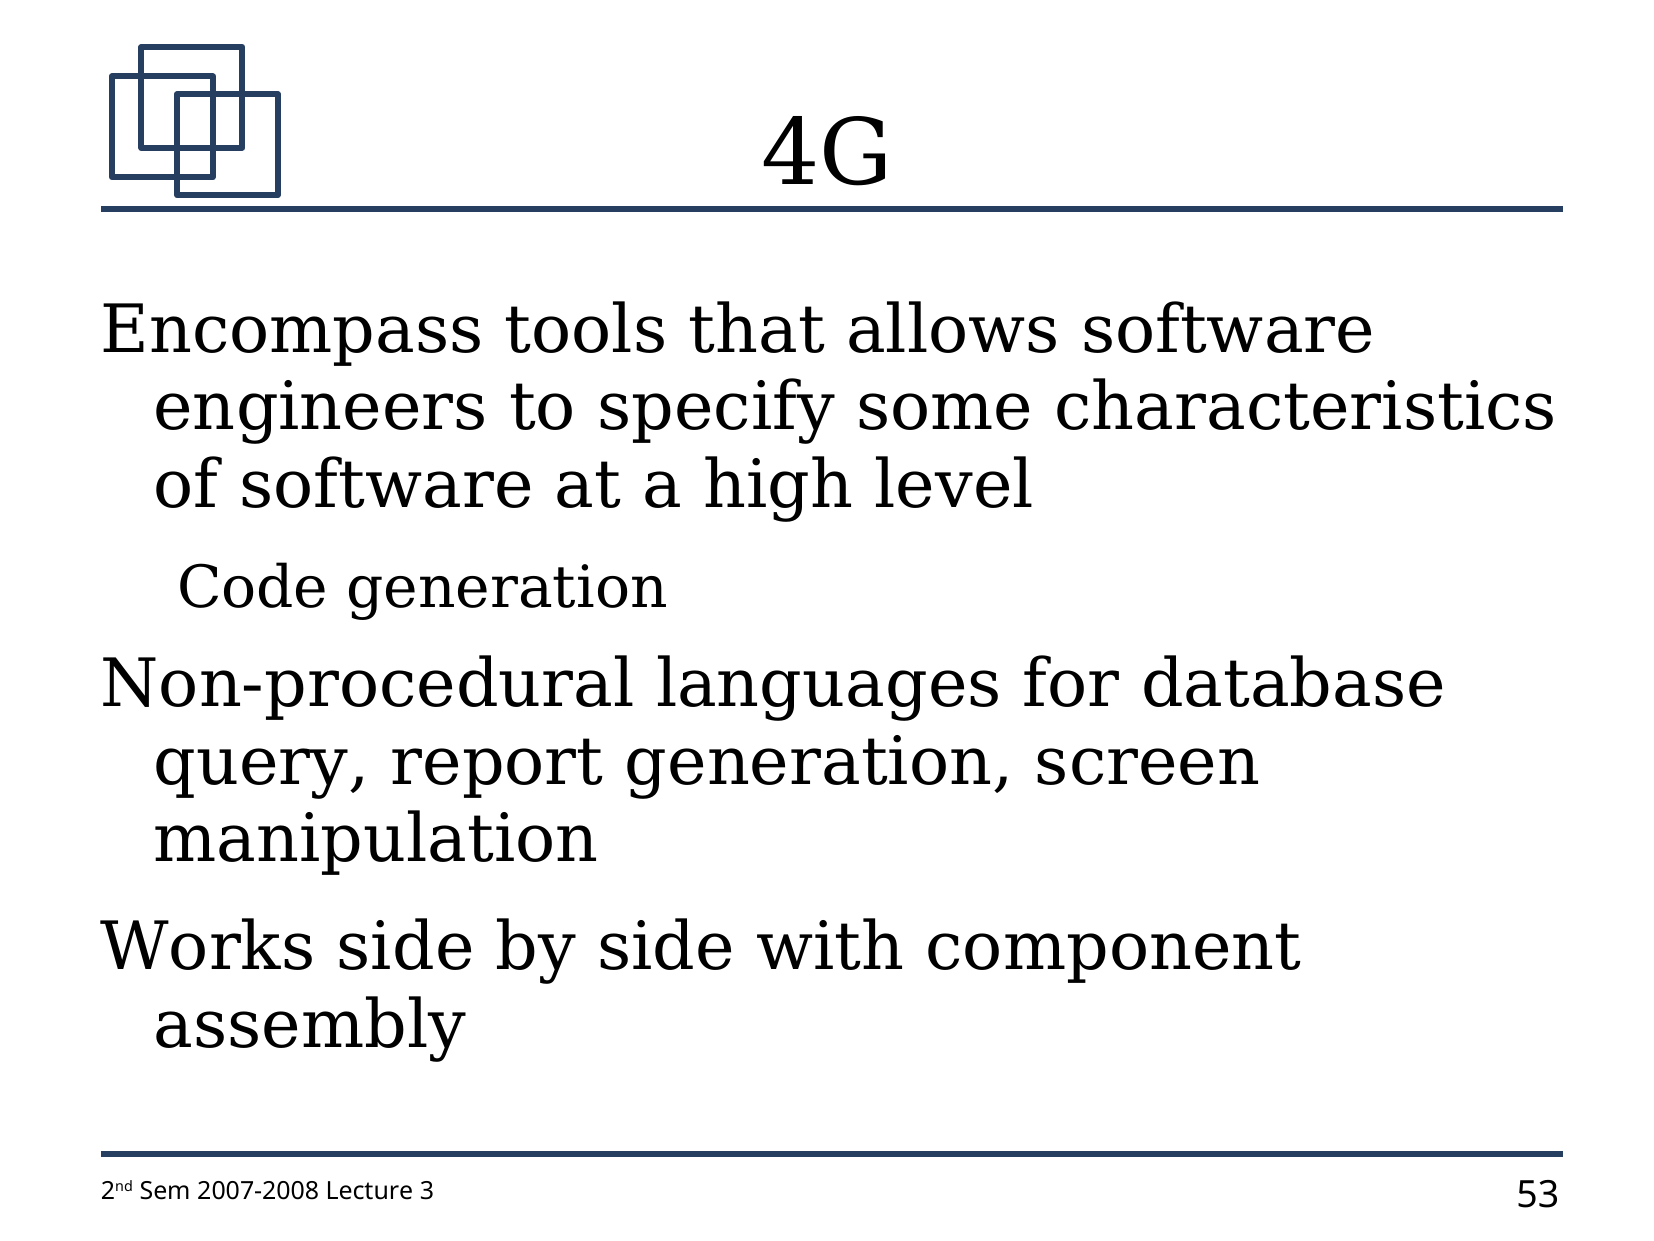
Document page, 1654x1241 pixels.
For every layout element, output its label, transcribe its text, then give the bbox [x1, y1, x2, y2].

list Encompass tools that allows software engineers to specify some characteristics of software at a high level Code generation Non-procedural languages for database query, report generation, screen manipulation Works side by side with component assembly [82, 290, 1571, 1109]
title 4G [82, 49, 1571, 257]
